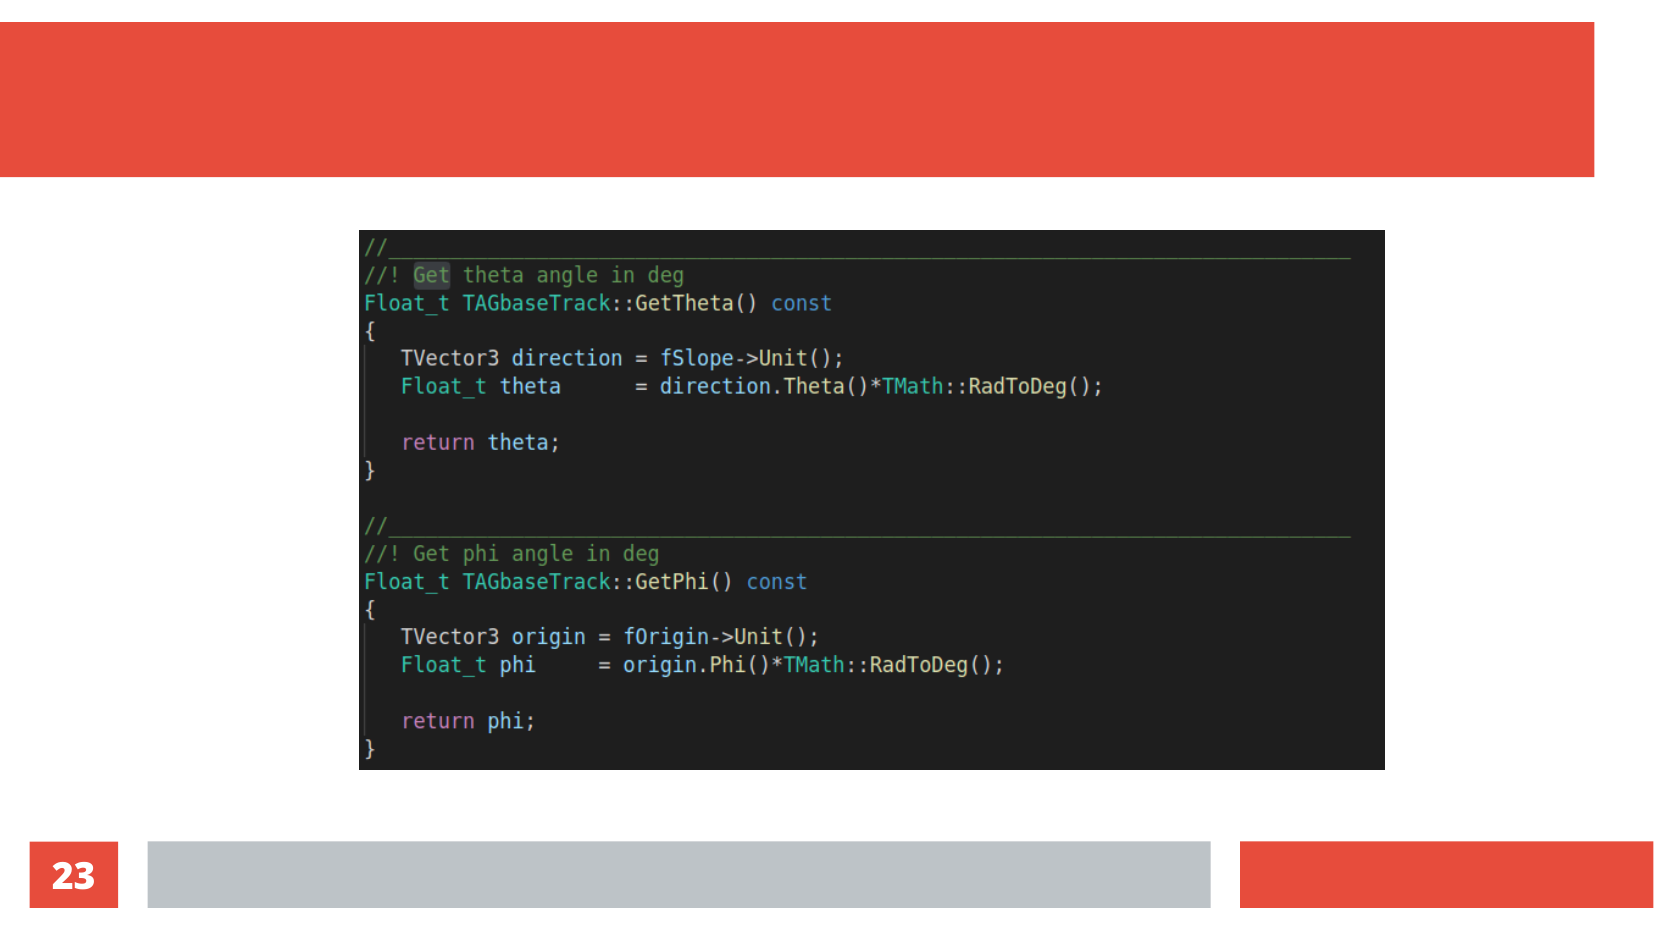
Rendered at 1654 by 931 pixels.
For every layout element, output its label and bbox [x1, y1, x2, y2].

picture [359, 230, 1385, 770]
